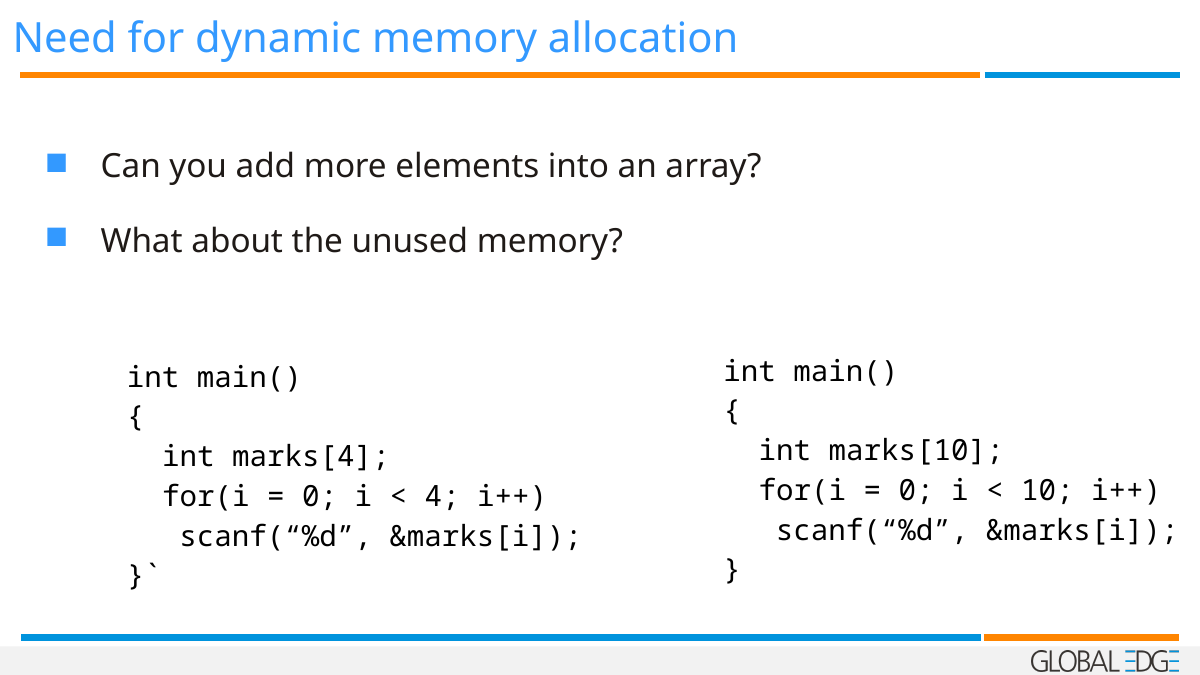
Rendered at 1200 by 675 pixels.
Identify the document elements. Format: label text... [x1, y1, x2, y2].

text_box int main() { int marks[10]; for(i = 0; i < 10; i++) scanf(“%d”, &marks[i]); } [708, 342, 1200, 675]
text_box int main() { int marks[4]; for(i = 0; i < 4; i++) scanf(“%d”, &marks[i]); }` [112, 348, 632, 675]
title Need for dynamic memory allocation [12, 9, 1088, 63]
list Can you add more elements into an array? What about the unused memory? [29, 141, 1075, 669]
